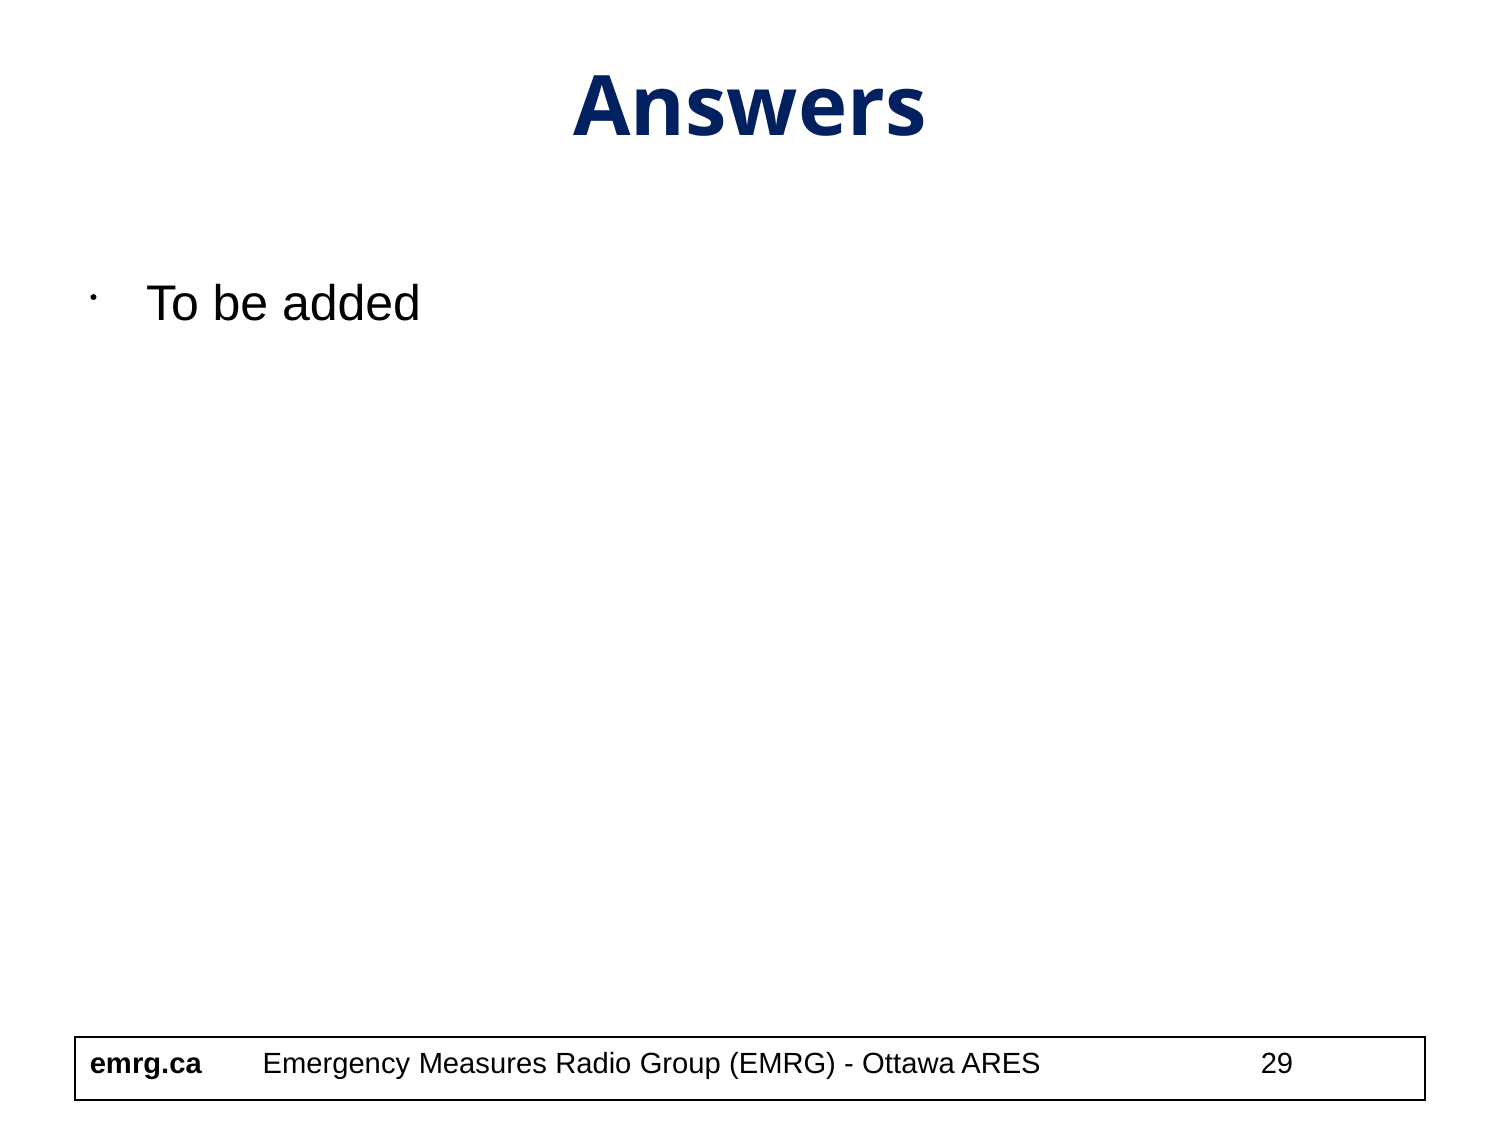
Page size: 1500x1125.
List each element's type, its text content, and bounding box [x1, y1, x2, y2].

slide_number <number> [1246, 1037, 1425, 1103]
footer Emergency Measures Radio Group (EMRG) - Ottawa ARES [247, 1037, 1238, 1103]
list To be added [75, 262, 1425, 1005]
title Answers [75, 45, 1425, 233]
